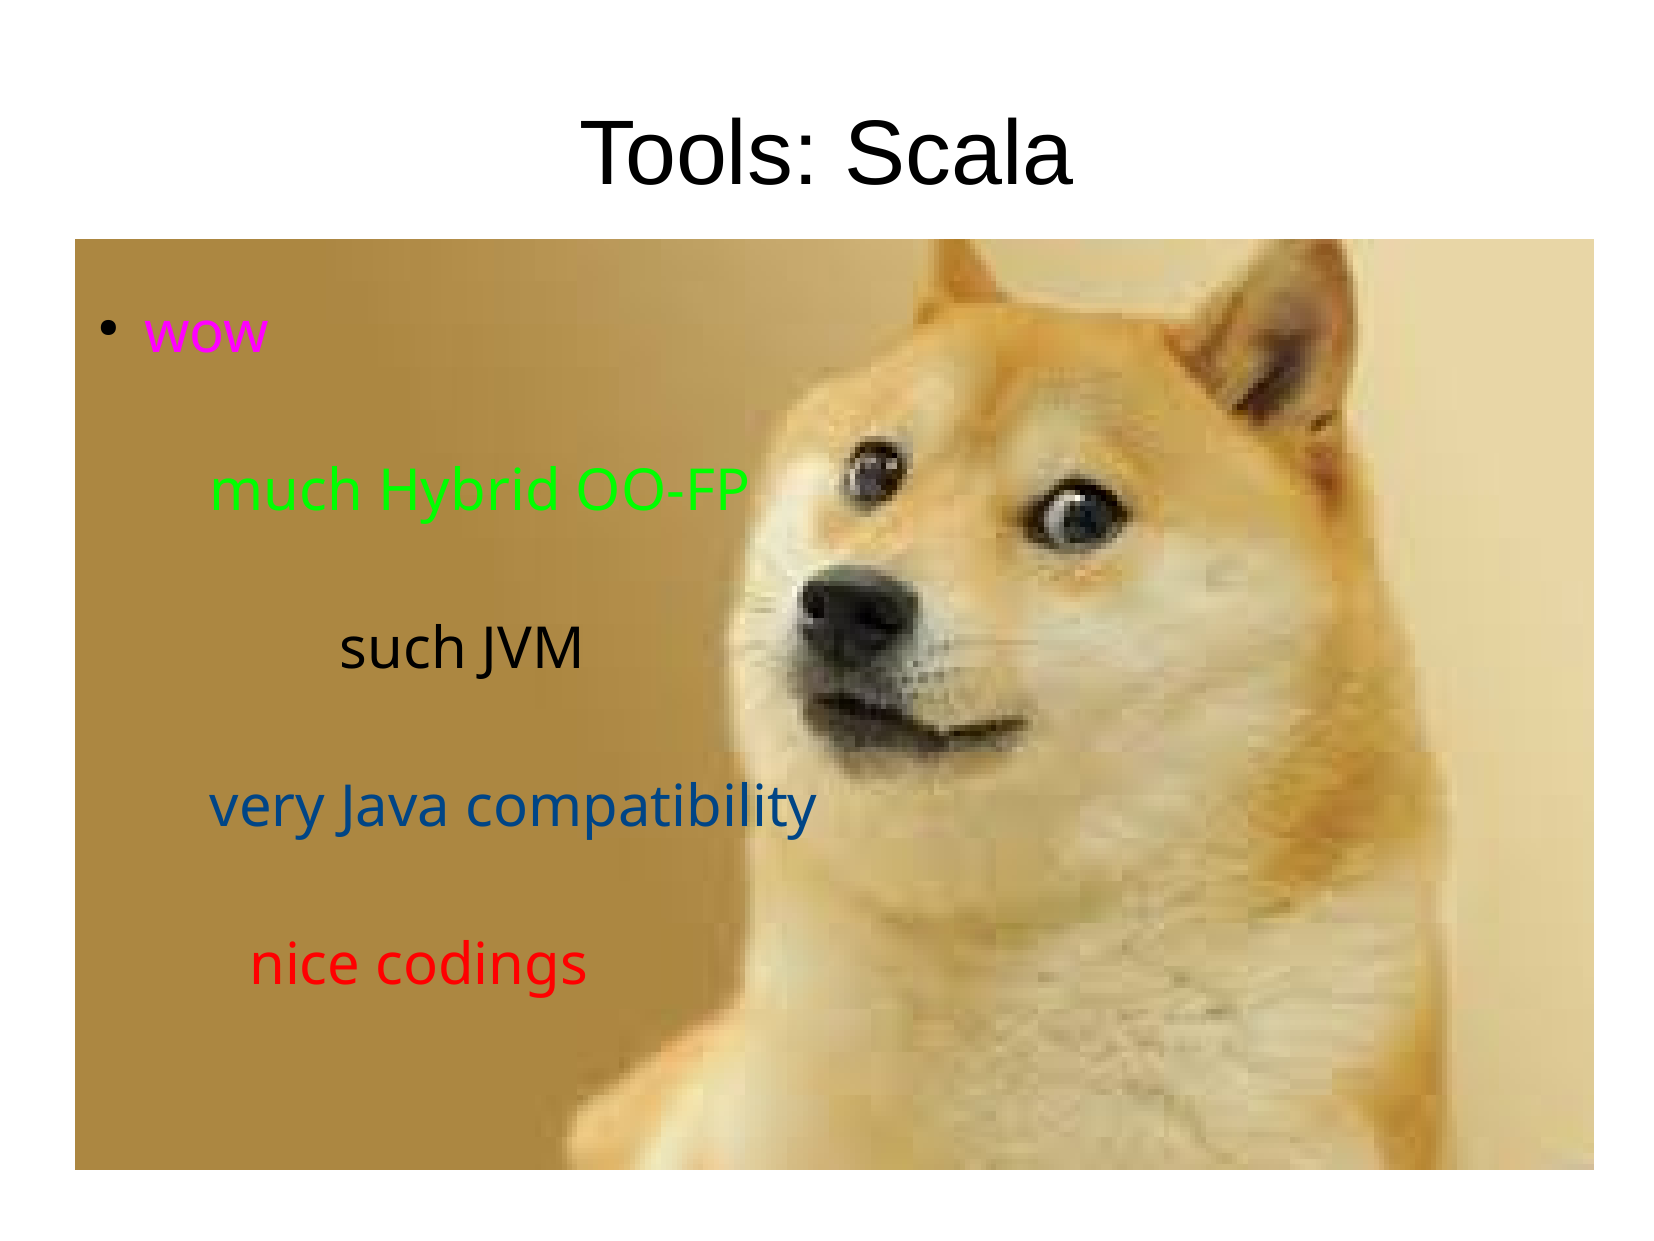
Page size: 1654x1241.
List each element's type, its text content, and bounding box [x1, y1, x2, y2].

list wow much Hybrid OO-FP such JVM very Java compatibility nice codings [82, 290, 1571, 1010]
picture [75, 239, 1594, 1171]
title Tools: Scala [82, 49, 1571, 257]
